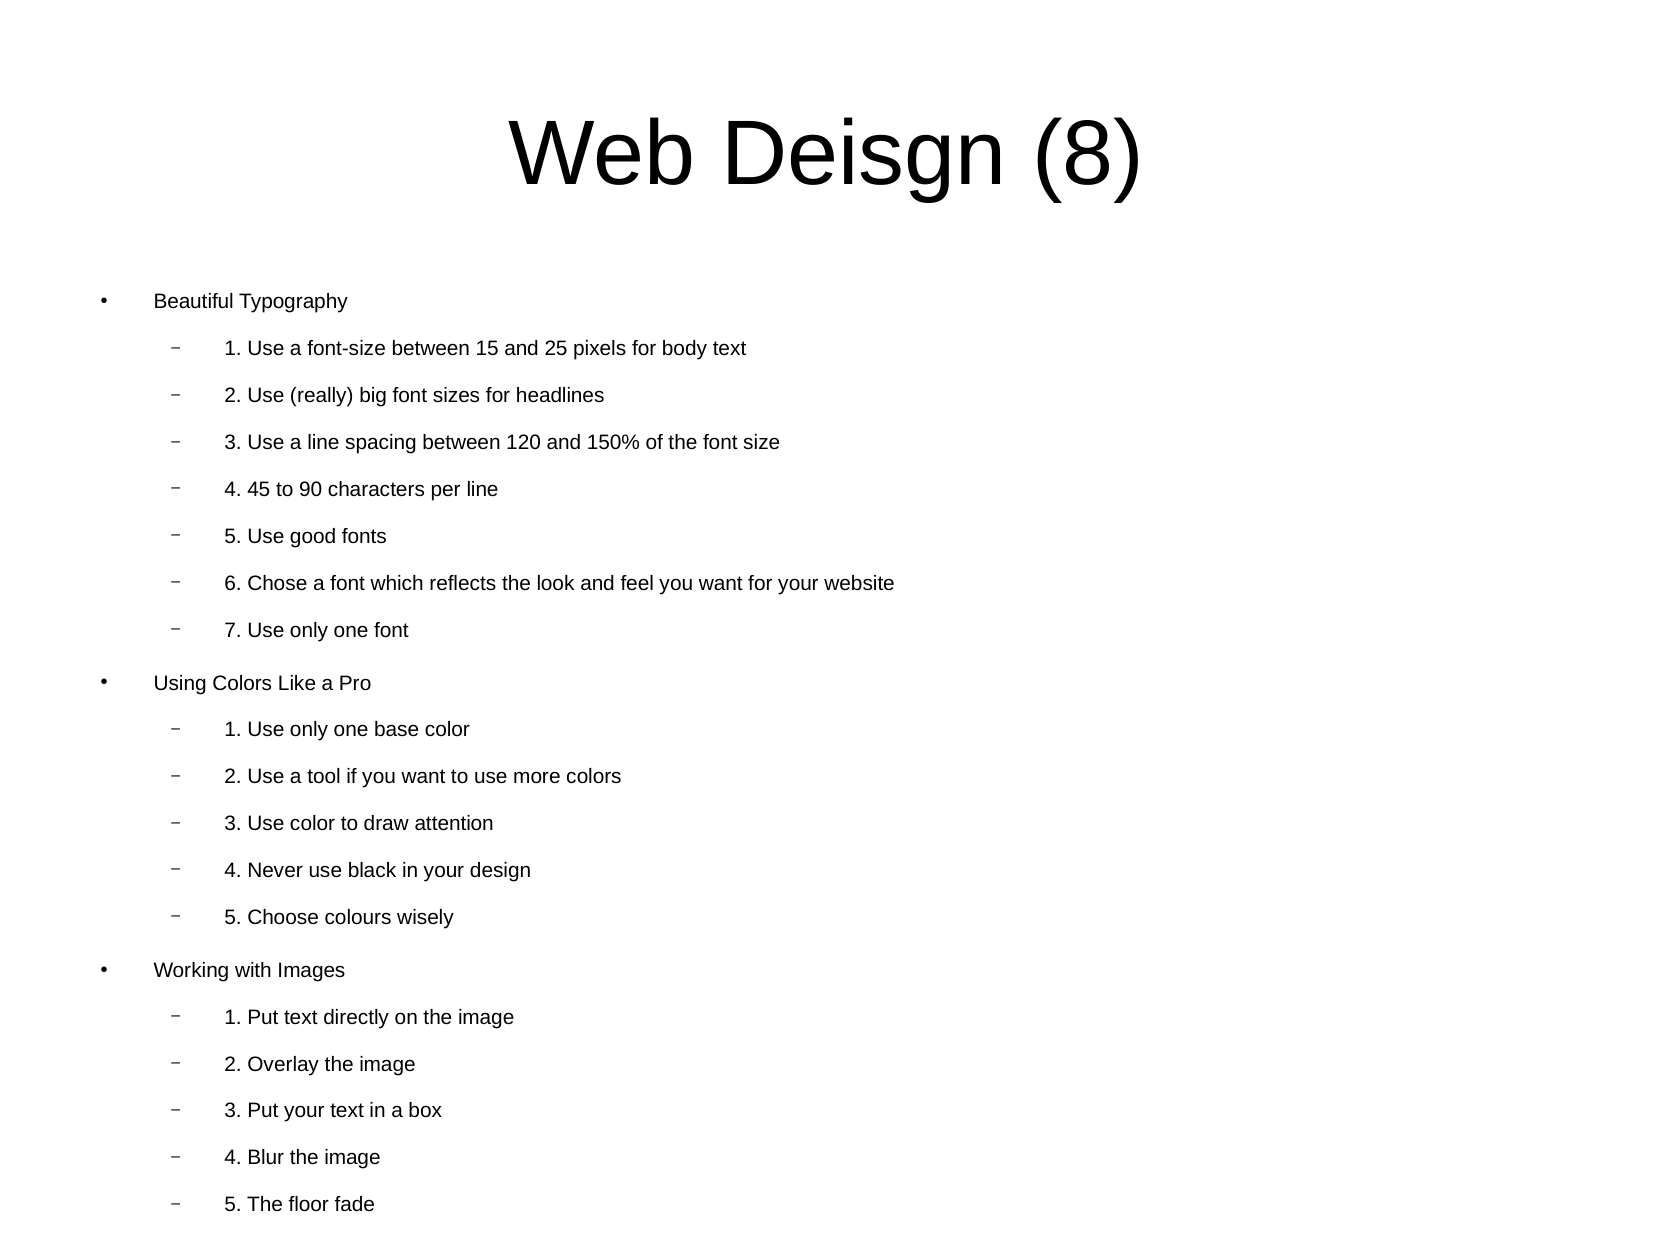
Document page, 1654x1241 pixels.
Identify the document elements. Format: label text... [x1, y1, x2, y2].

list Beautiful Typography 1. Use a font-size between 15 and 25 pixels for body text 2. Use (really) big font sizes for headlines 3. Use a line spacing between 120 and 150% of the font size 4. 45 to 90 characters per line 5. Use good fonts 6. Chose a font which reflects the look and feel you want for your website 7. Use only one font Using Colors Like a Pro 1. Use only one base color 2. Use a tool if you want to use more colors 3. Use color to draw attention 4. Never use black in your design 5. Choose colours wisely Working with Images 1. Put text directly on the image 2. Overlay the image 3. Put your text in a box 4. Blur the image 5. The floor fade [82, 290, 1571, 1229]
title Web Deisgn (8) [82, 49, 1571, 257]
